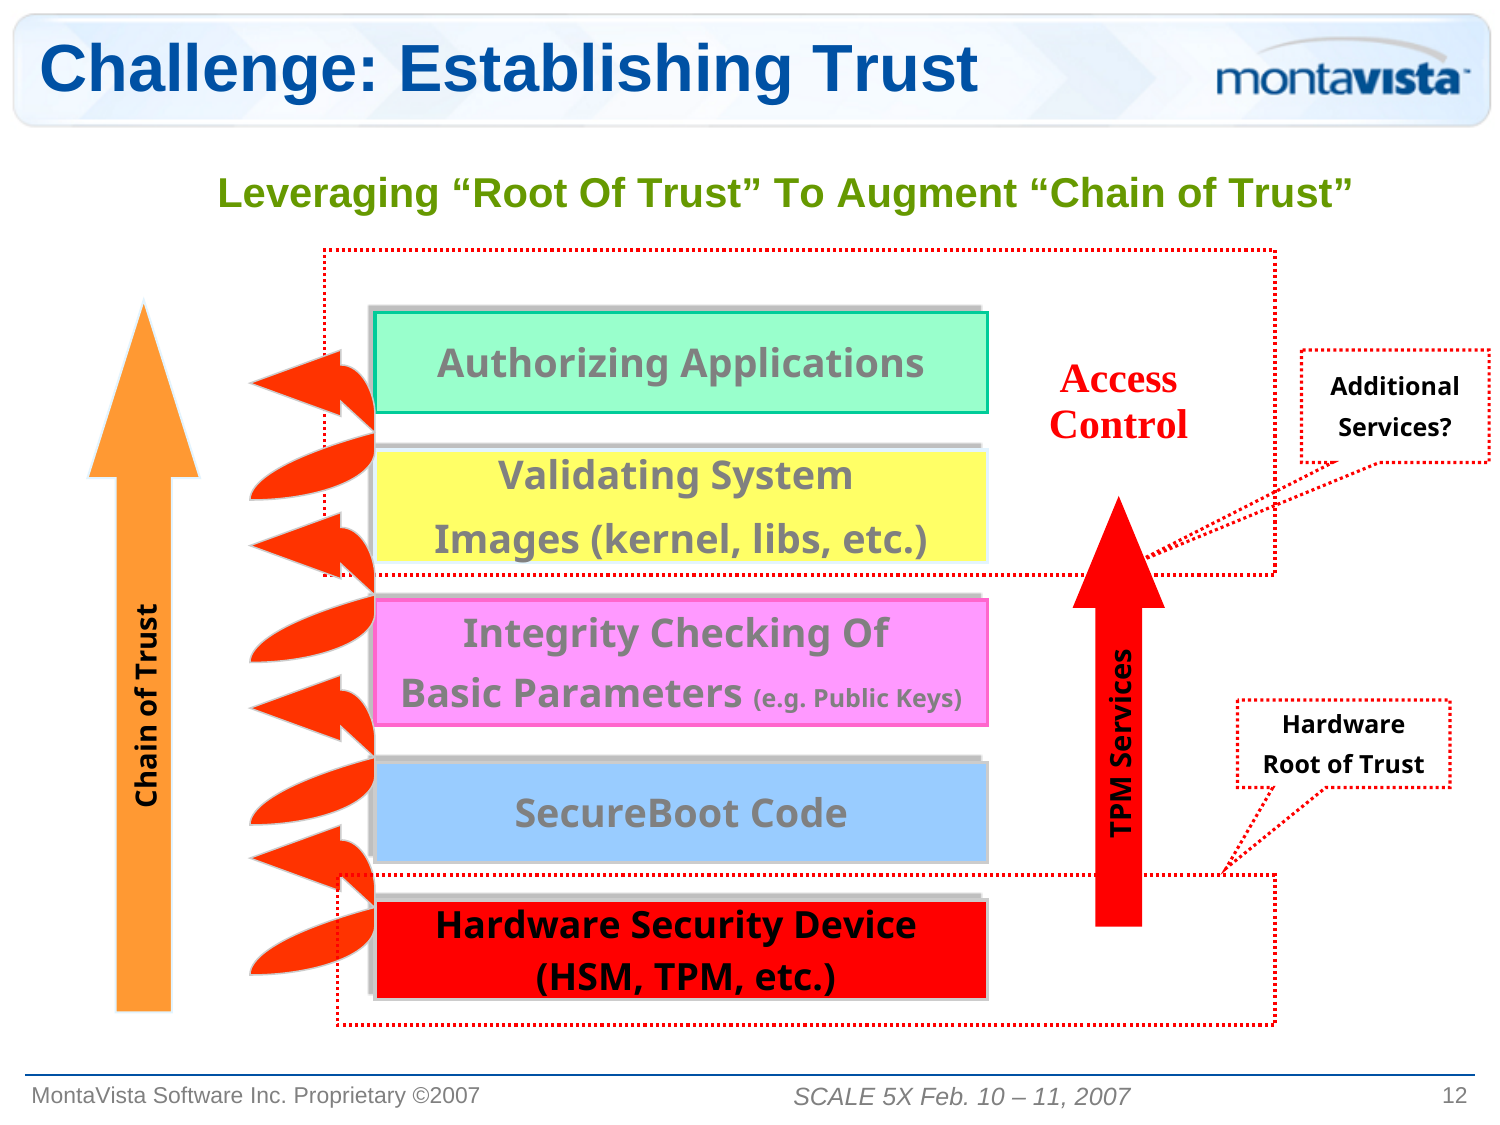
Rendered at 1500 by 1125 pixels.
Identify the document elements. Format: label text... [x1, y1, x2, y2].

text_box Integrity Checking Of Basic Parameters (e.g. Public Keys) [375, 599, 988, 725]
text_box Chain of Trust [117, 549, 173, 863]
text_box SecureBoot Code [375, 762, 988, 863]
title Challenge: Establishing Trust [24, 12, 1200, 126]
text_box Hardware Security Device (HSM, TPM, etc.) [375, 899, 988, 1000]
text_box [87, 299, 201, 1013]
text_box Validating System Images (kernel, libs, etc.) [375, 449, 988, 563]
list Leveraging “Root Of Trust” To Augment “Chain of Trust” [99, 162, 1472, 283]
text_box Authorizing Applications [375, 312, 988, 413]
text_box Hardware Root of Trust [1226, 699, 1451, 869]
text_box [249, 283, 1275, 663]
text_box [249, 674, 375, 826]
text_box Additional Services? [1133, 349, 1490, 564]
text_box [1096, 901, 1141, 926]
text_box TPM Services [1092, 587, 1148, 901]
text_box Access Control [1018, 347, 1219, 456]
text_box [249, 824, 375, 976]
